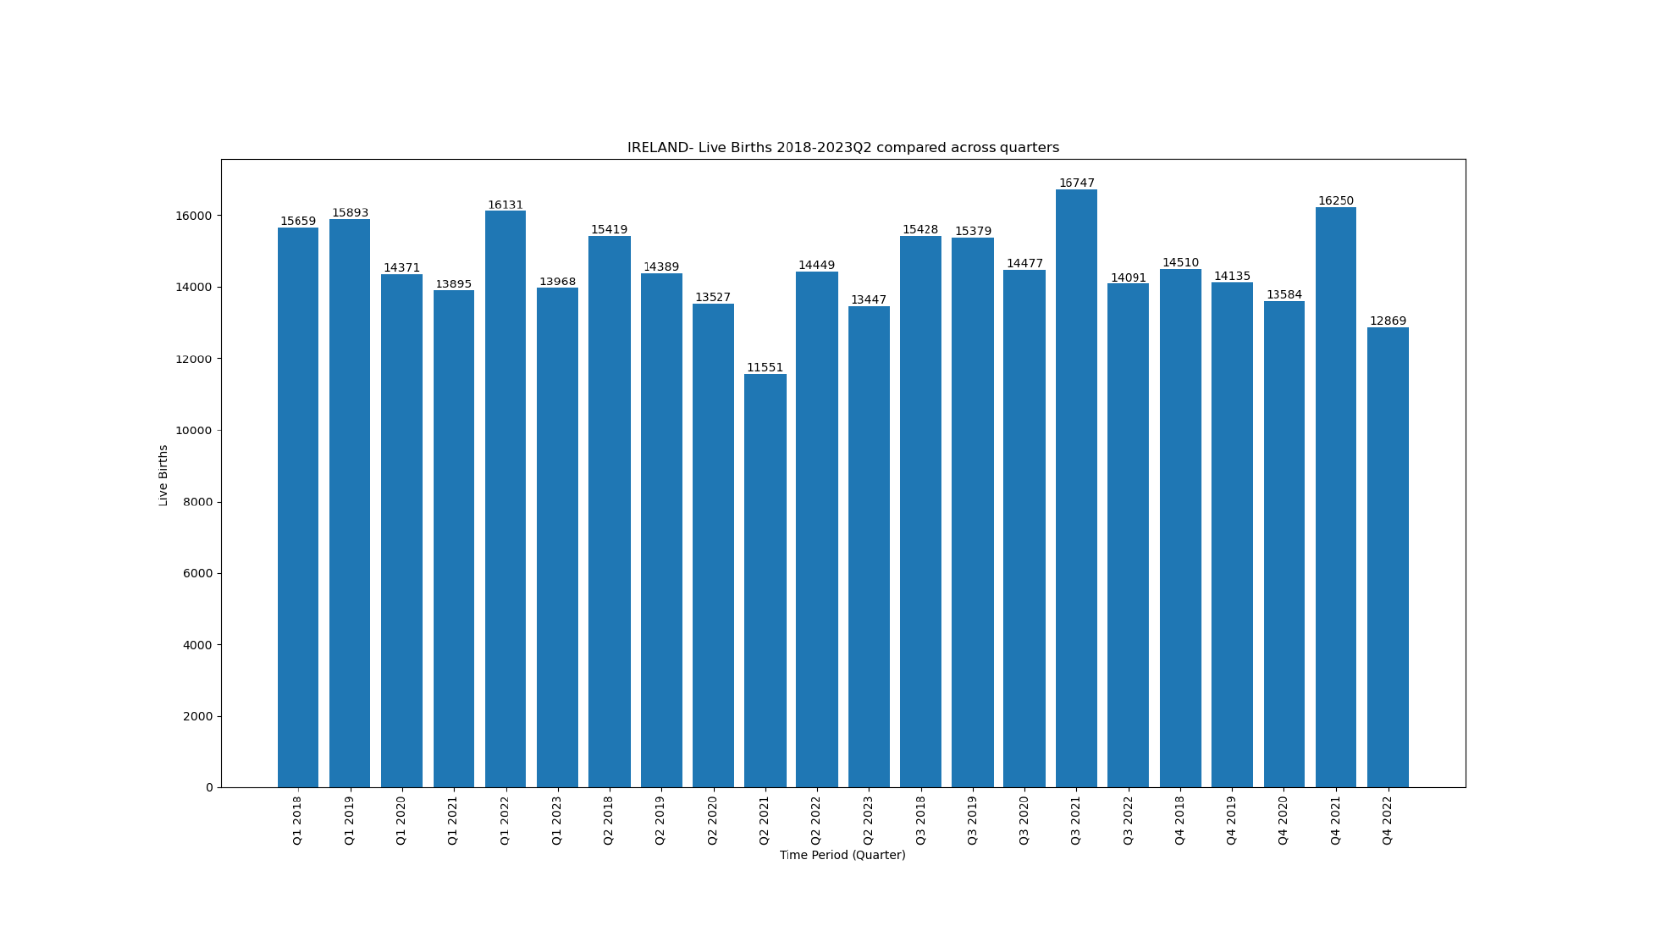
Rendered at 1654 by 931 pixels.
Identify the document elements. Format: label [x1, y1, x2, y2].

picture [108, 88, 1536, 876]
